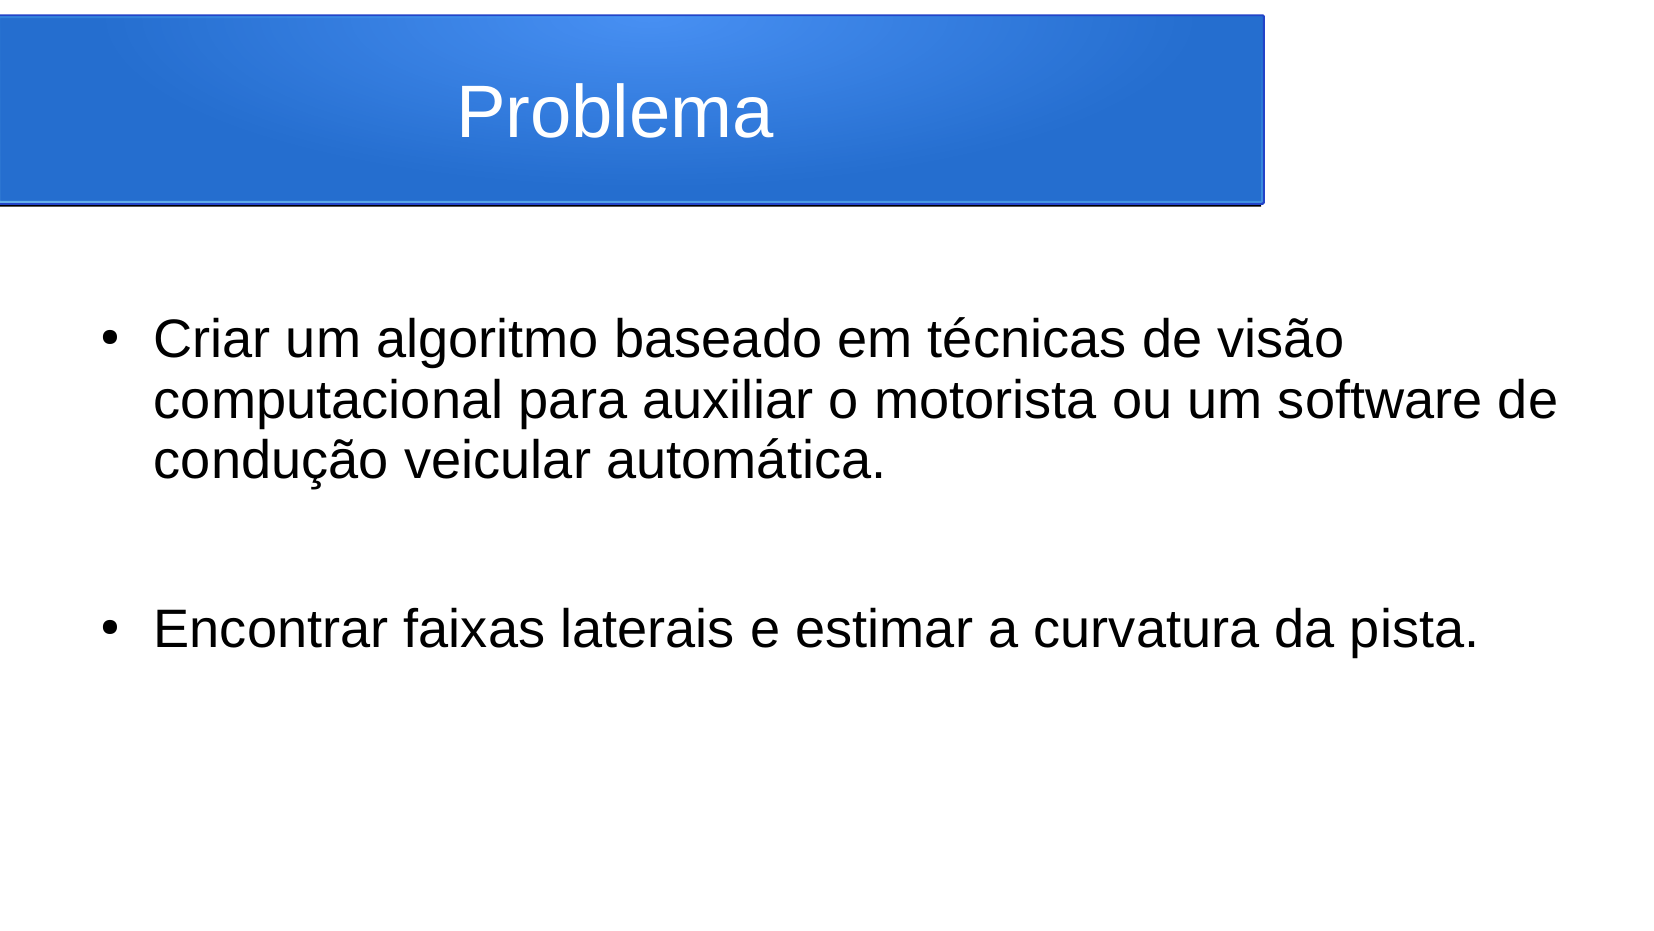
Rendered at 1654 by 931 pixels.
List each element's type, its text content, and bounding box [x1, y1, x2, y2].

title Problema [82, 35, 1235, 189]
list Criar um algoritmo baseado em técnicas de visão computacional para auxiliar o motorista ou um software de condução veicular automática. Encontrar faixas laterais e estimar a curvatura da pista. [82, 224, 1571, 764]
